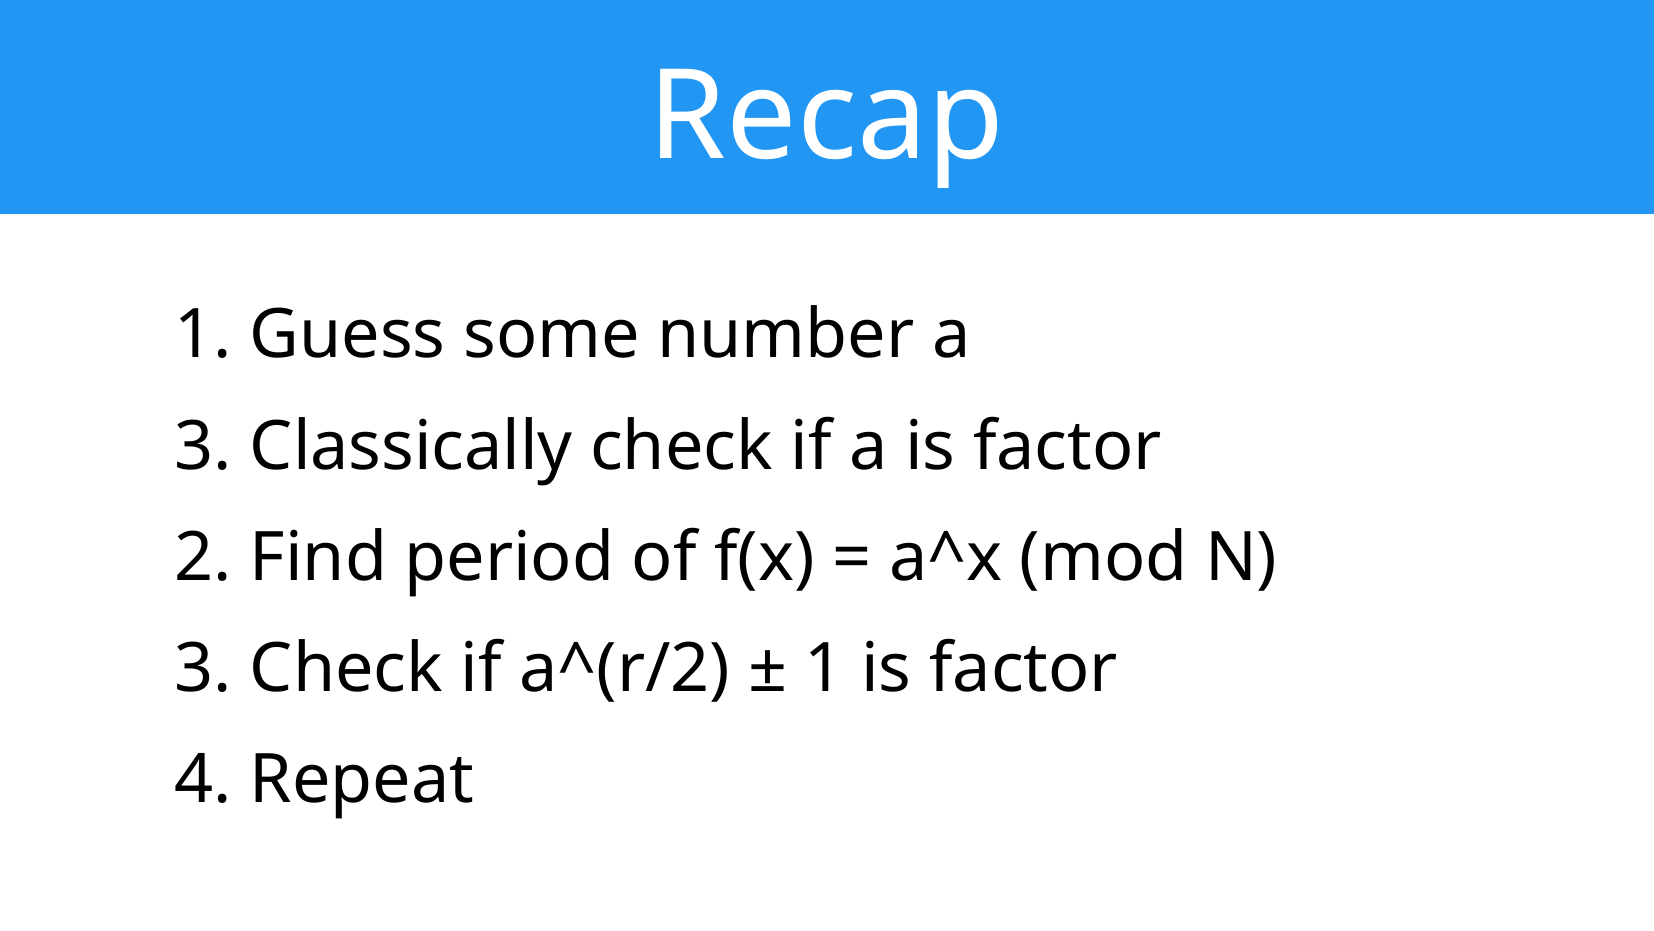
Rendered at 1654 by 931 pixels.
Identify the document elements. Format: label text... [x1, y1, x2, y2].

title Recap [0, 0, 1654, 236]
list 1. Guess some number a 3. Classically check if a is factor 2. Find period of f(x) = a^x (mod N) 3. Check if a^(r/2) ± 1 is factor 4. Repeat [116, 285, 1546, 826]
